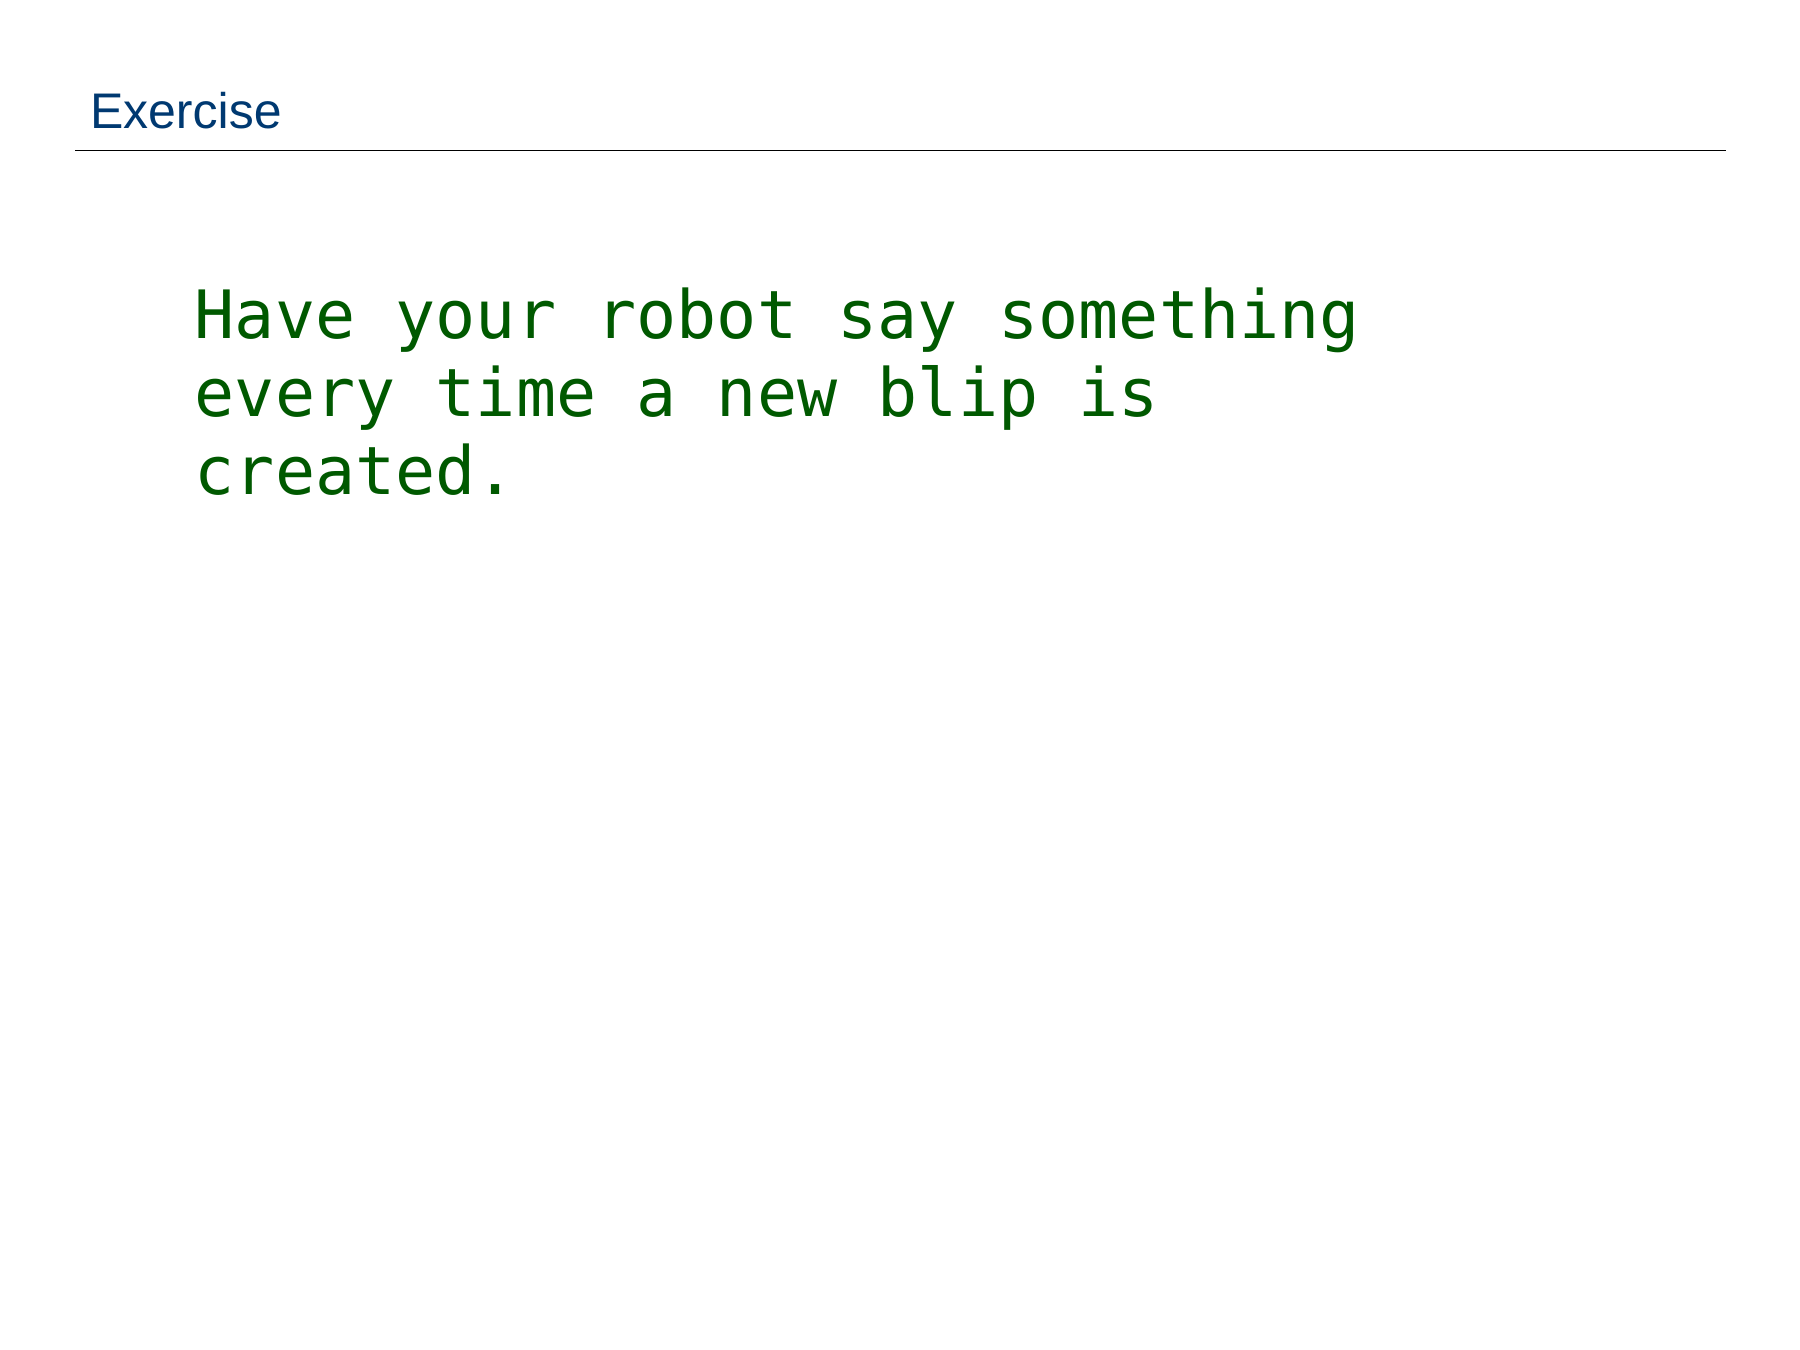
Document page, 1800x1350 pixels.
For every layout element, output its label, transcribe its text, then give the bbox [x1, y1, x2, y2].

text_box Have your robot say something every time a new blip is created. [179, 269, 1426, 518]
title Exercise [90, 38, 1710, 147]
